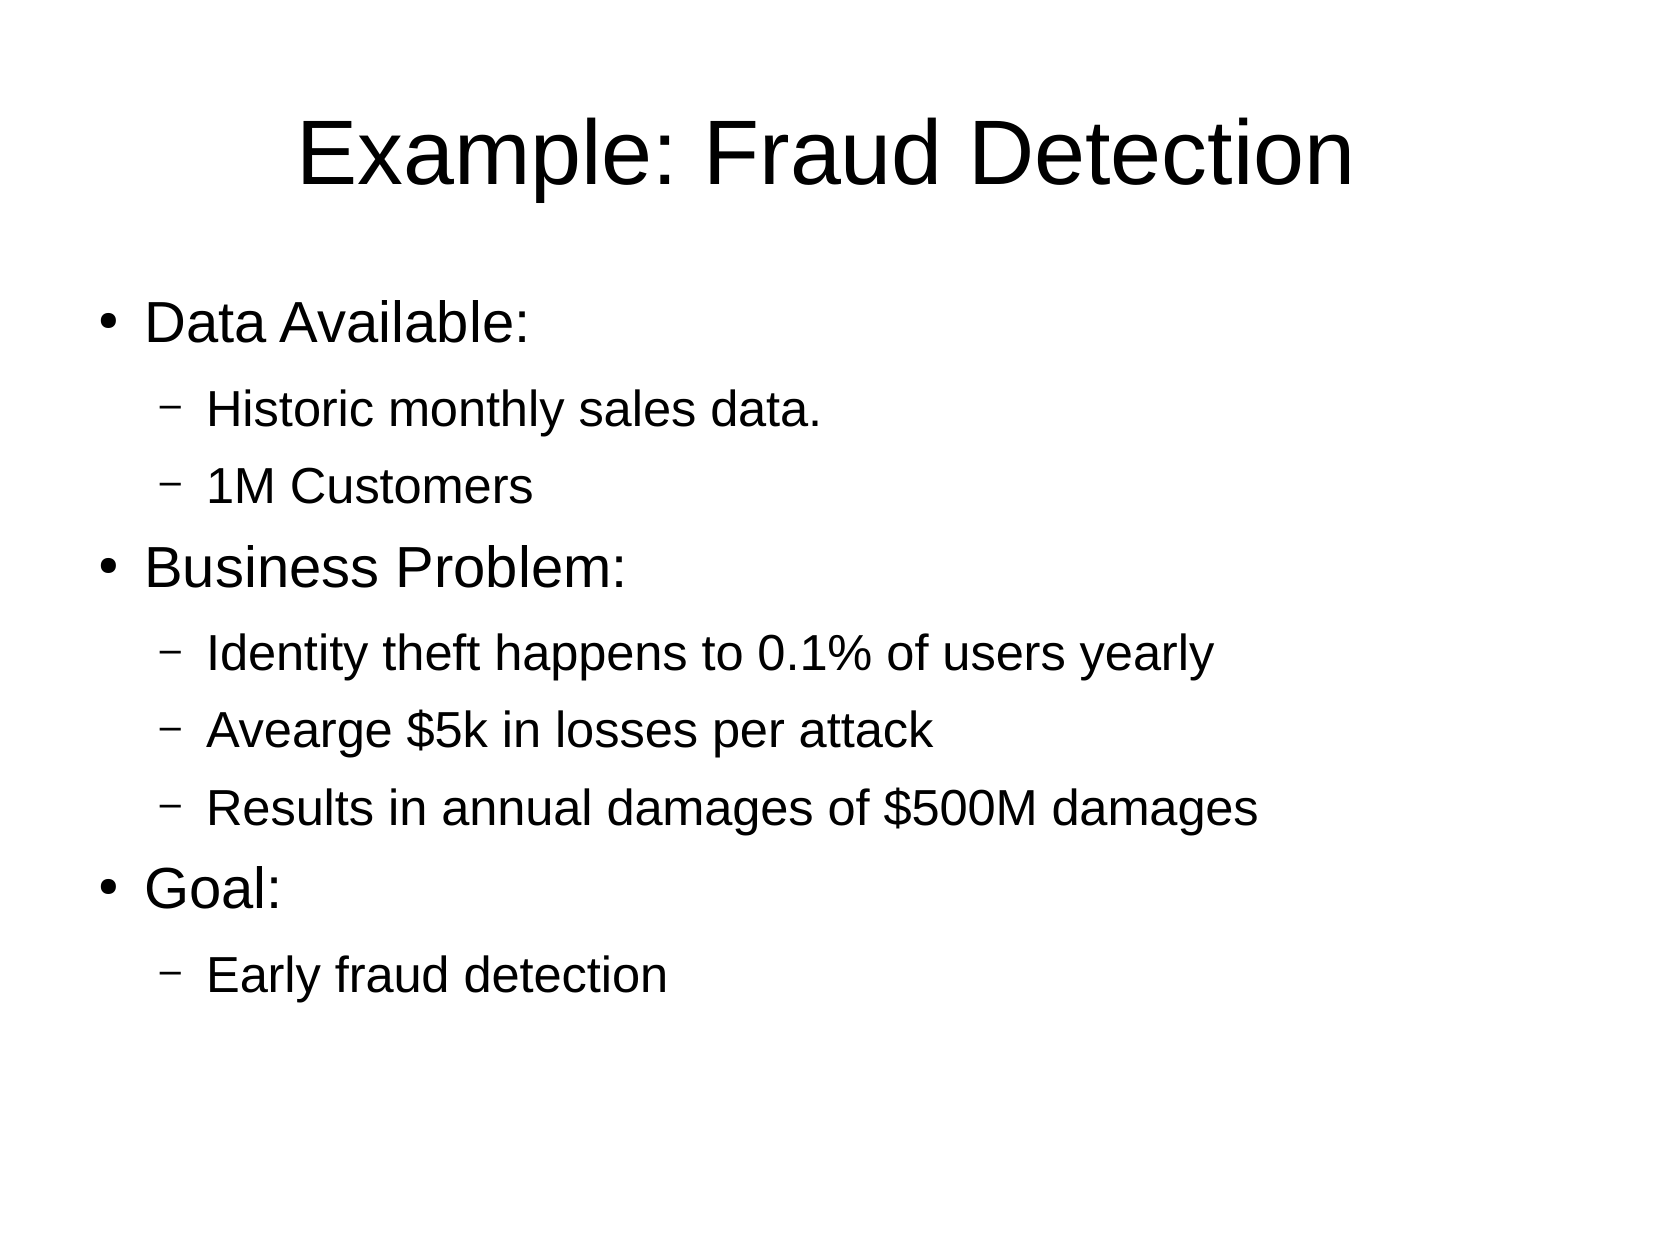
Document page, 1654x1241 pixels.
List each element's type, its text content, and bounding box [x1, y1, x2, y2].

title Example: Fraud Detection [82, 49, 1571, 257]
list Data Available: Historic monthly sales data. 1M Customers Business Problem: Identity theft happens to 0.1% of users yearly Avearge $5k in losses per attack Results in annual damages of $500M damages Goal: Early fraud detection [82, 290, 1571, 1010]
